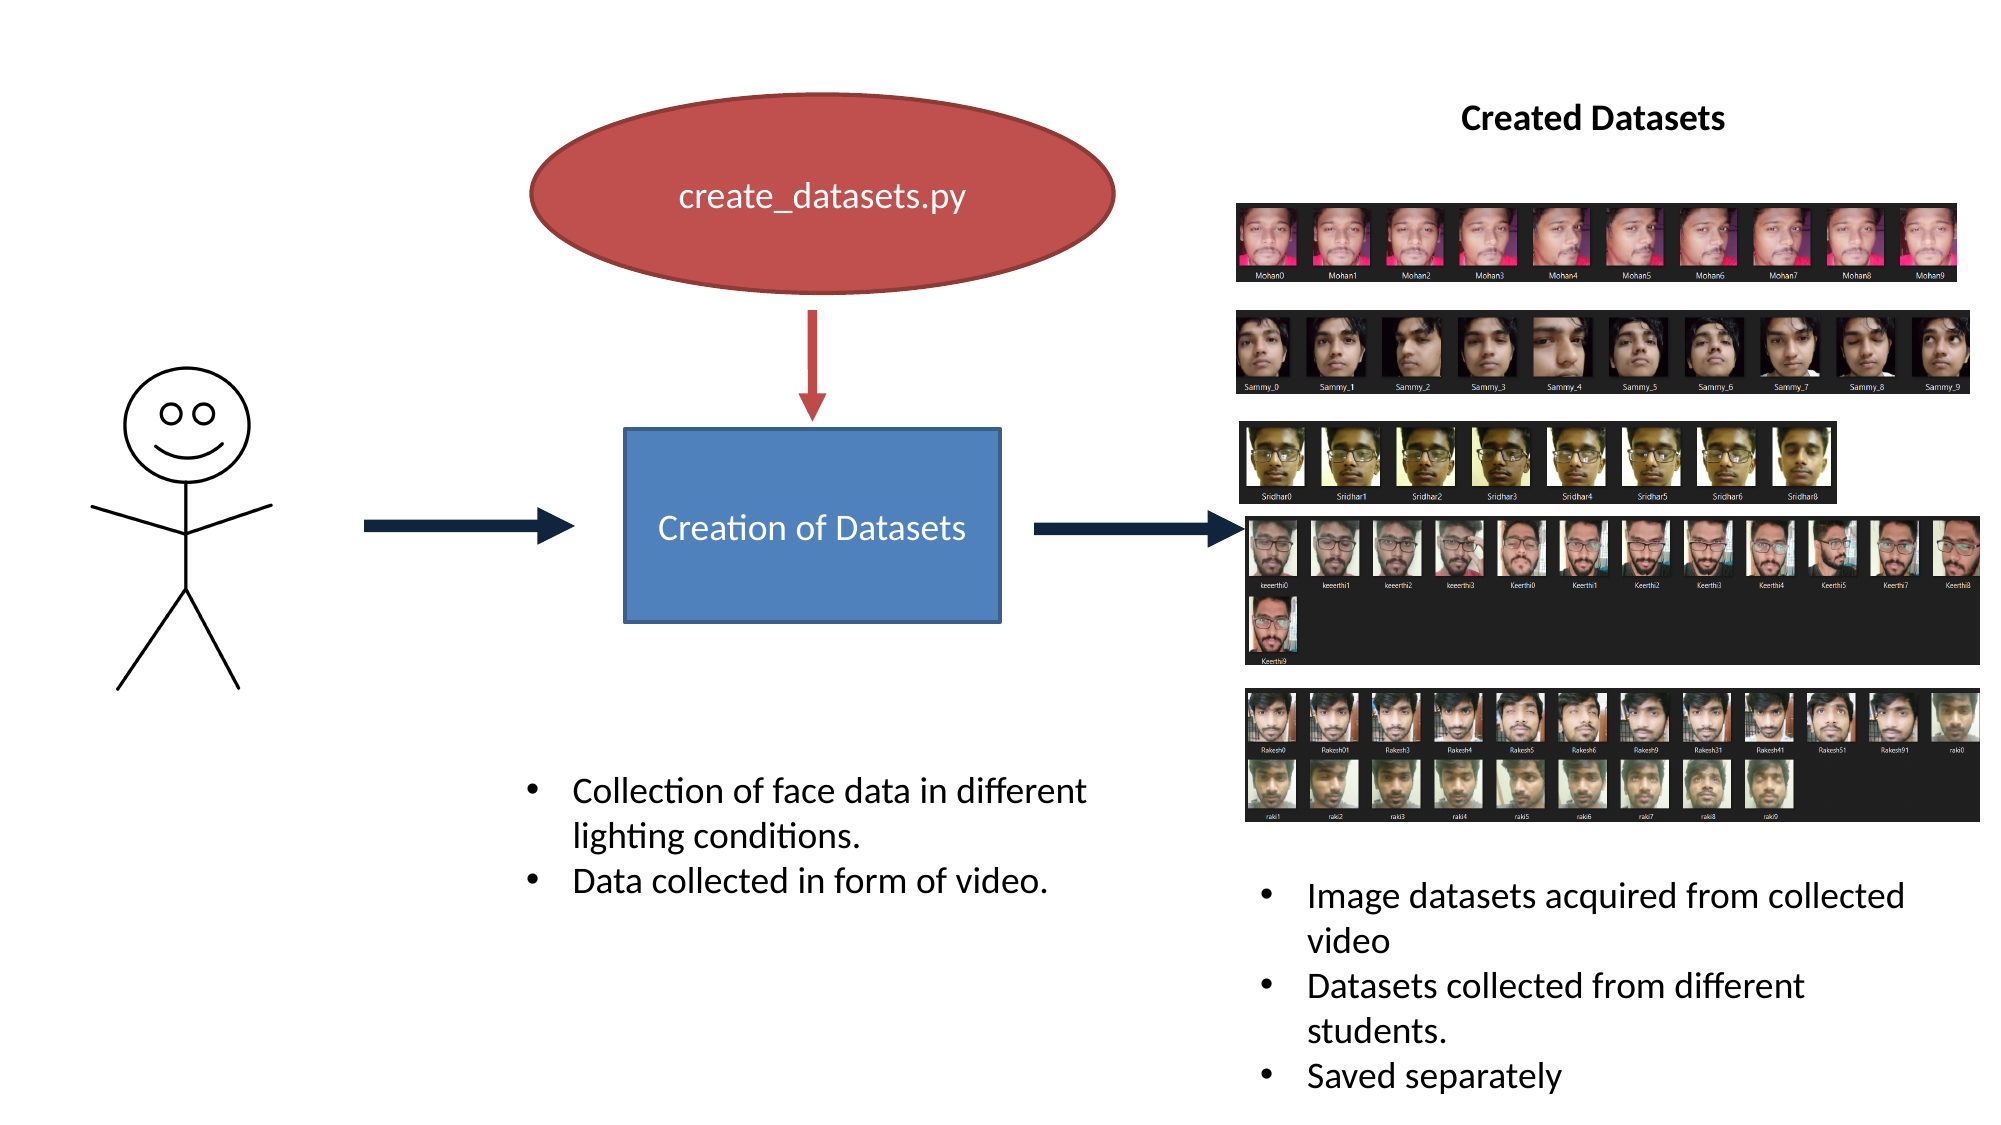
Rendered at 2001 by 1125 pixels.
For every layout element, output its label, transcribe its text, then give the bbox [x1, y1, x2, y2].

picture [1245, 688, 1980, 822]
picture [1245, 516, 1980, 665]
text_box Creation of Datasets [624, 429, 1000, 623]
picture [1236, 310, 1970, 394]
picture [1236, 203, 1957, 282]
text_box Image datasets acquired from collected video Datasets collected from different students. Saved separately [1245, 863, 1957, 1104]
text_box create_datasets.py [531, 94, 1114, 293]
text_box Created Datasets [1446, 85, 1744, 191]
picture [40, 329, 323, 728]
picture [1239, 421, 1837, 504]
text_box Collection of face data in different lighting conditions. Data collected in form of video. [511, 758, 1170, 954]
